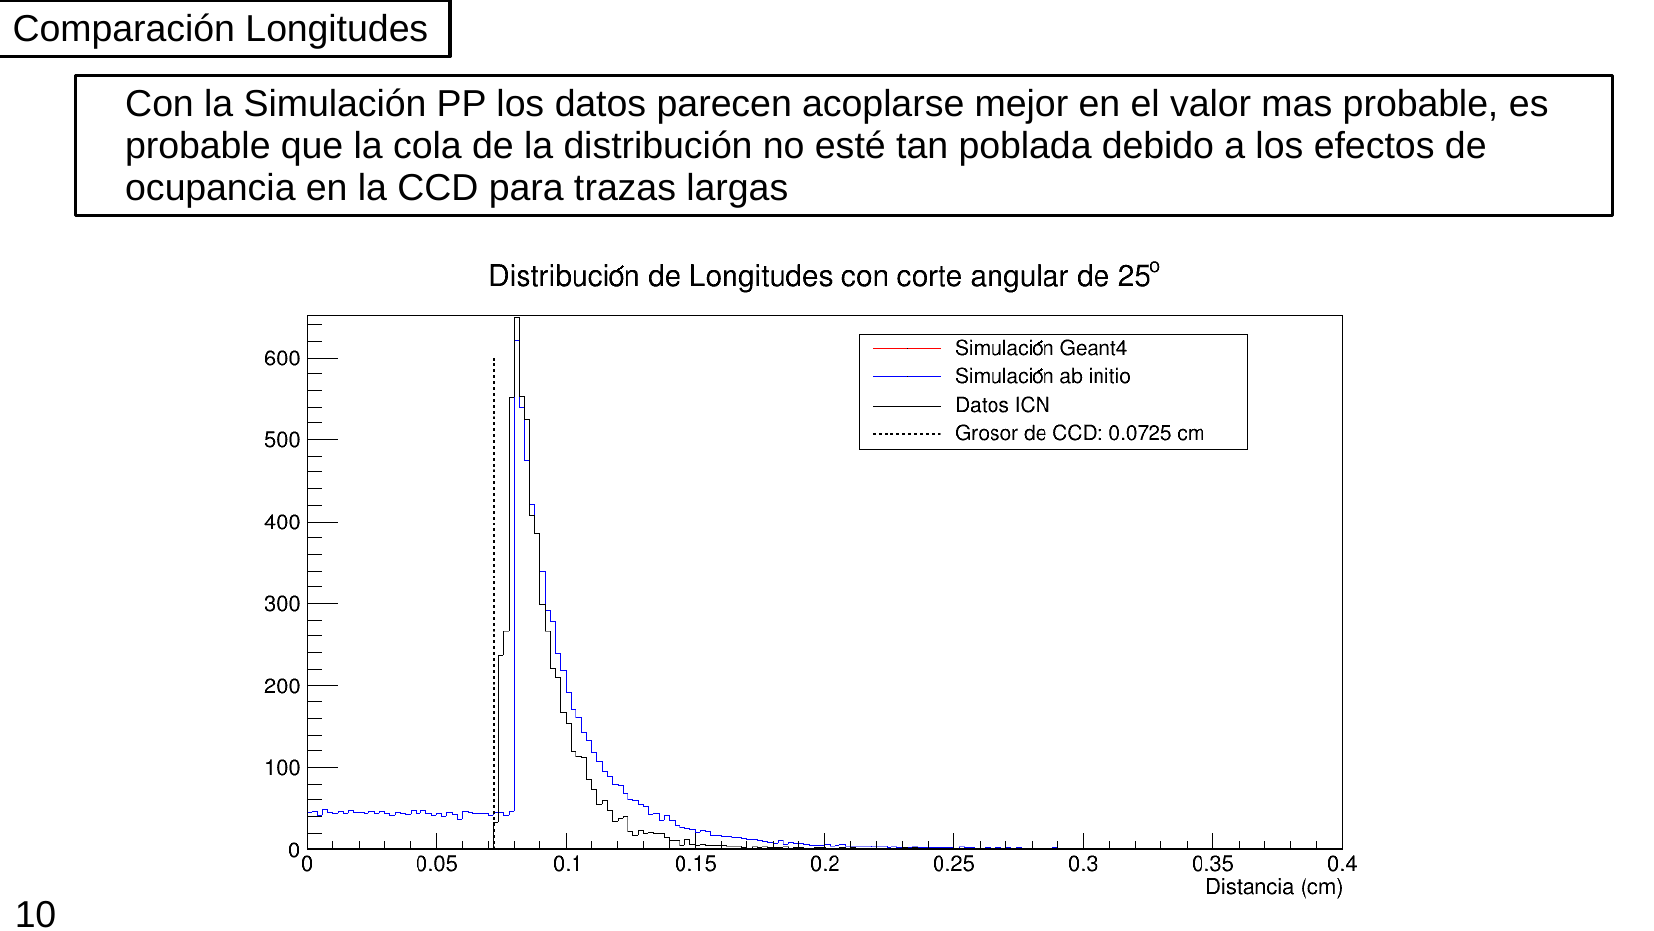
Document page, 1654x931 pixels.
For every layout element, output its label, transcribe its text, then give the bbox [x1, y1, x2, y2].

text_box Comparación Longitudes [0, 0, 451, 57]
text_box Con la Simulación PP los datos parecen acoplarse mejor en el valor mas probable, es probable que la cola de la distribución no esté tan poblada debido a los efectos de ocupancia en la CCD para trazas largas [75, 75, 1613, 216]
text_box <number> [0, 886, 629, 931]
picture [262, 255, 1358, 901]
